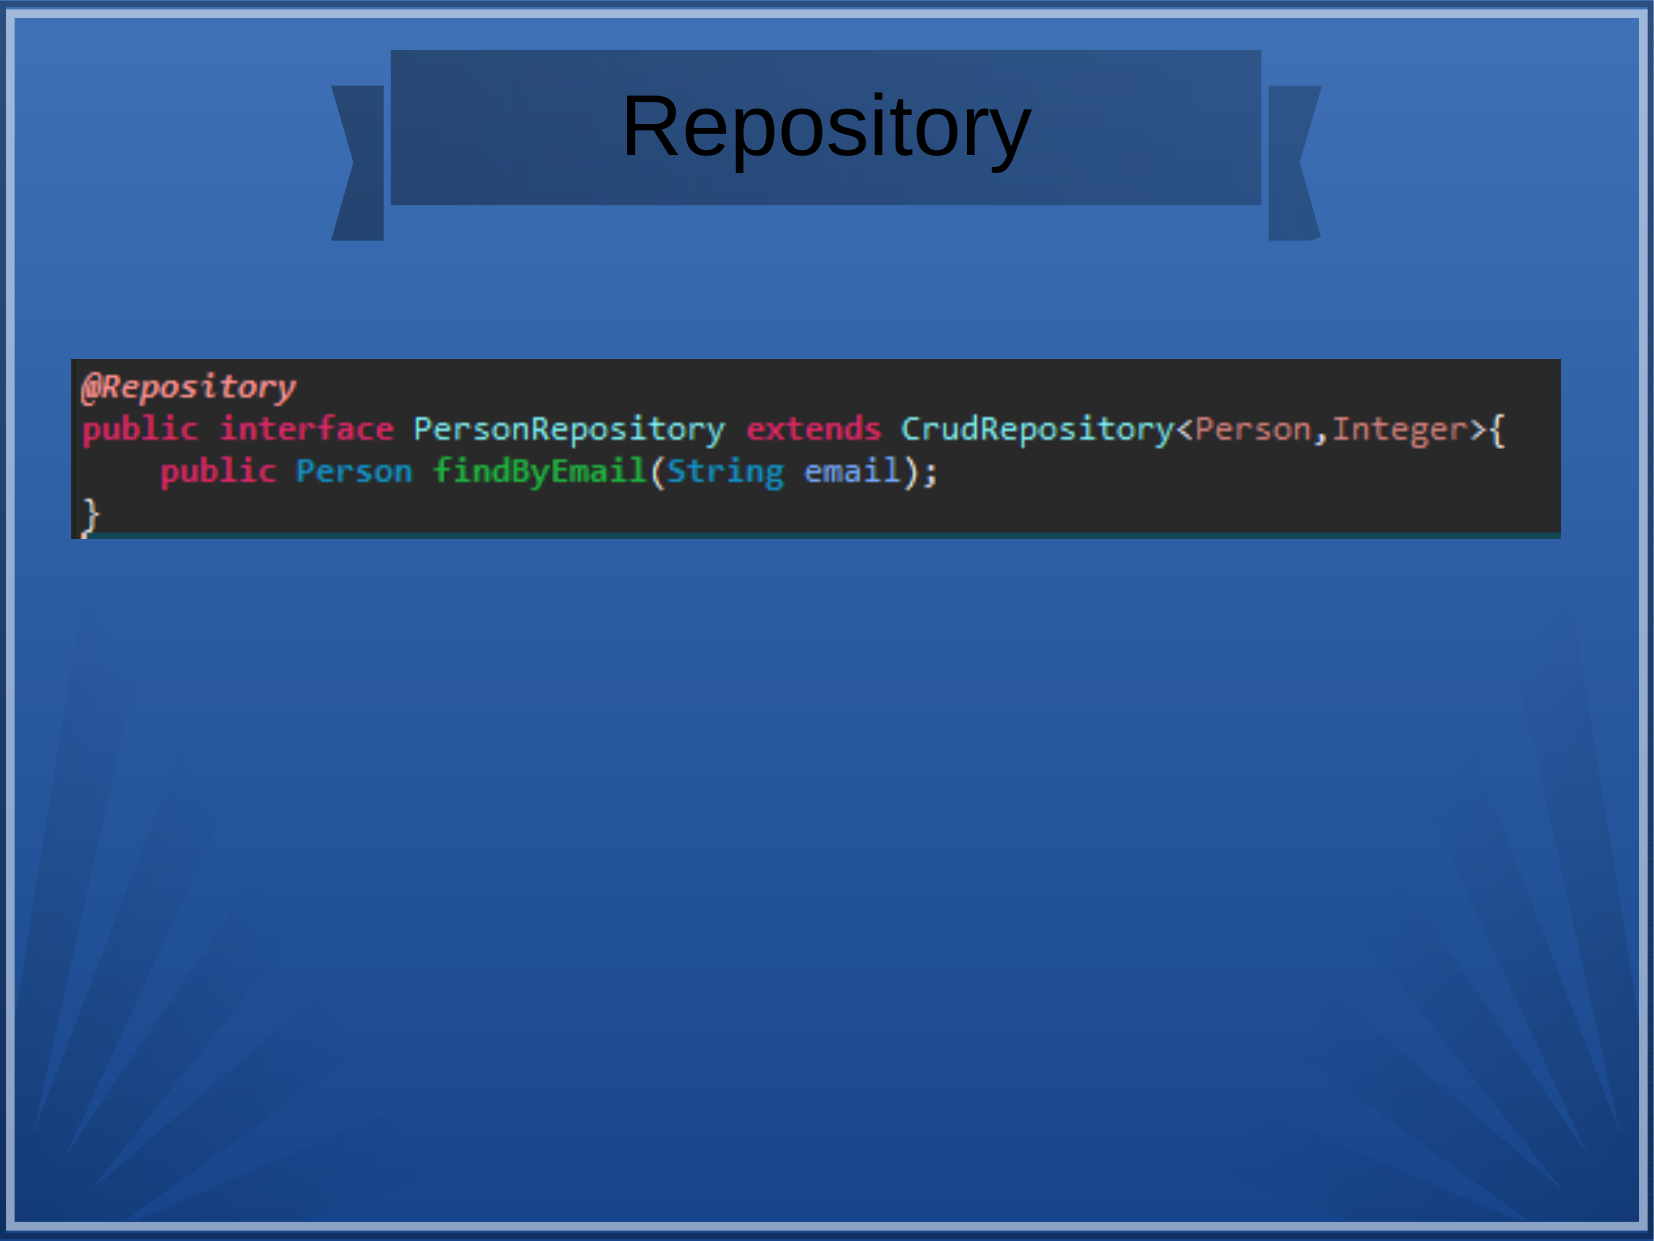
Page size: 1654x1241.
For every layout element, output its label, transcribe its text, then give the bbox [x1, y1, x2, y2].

picture [71, 359, 1561, 539]
title Repository [389, 47, 1264, 205]
